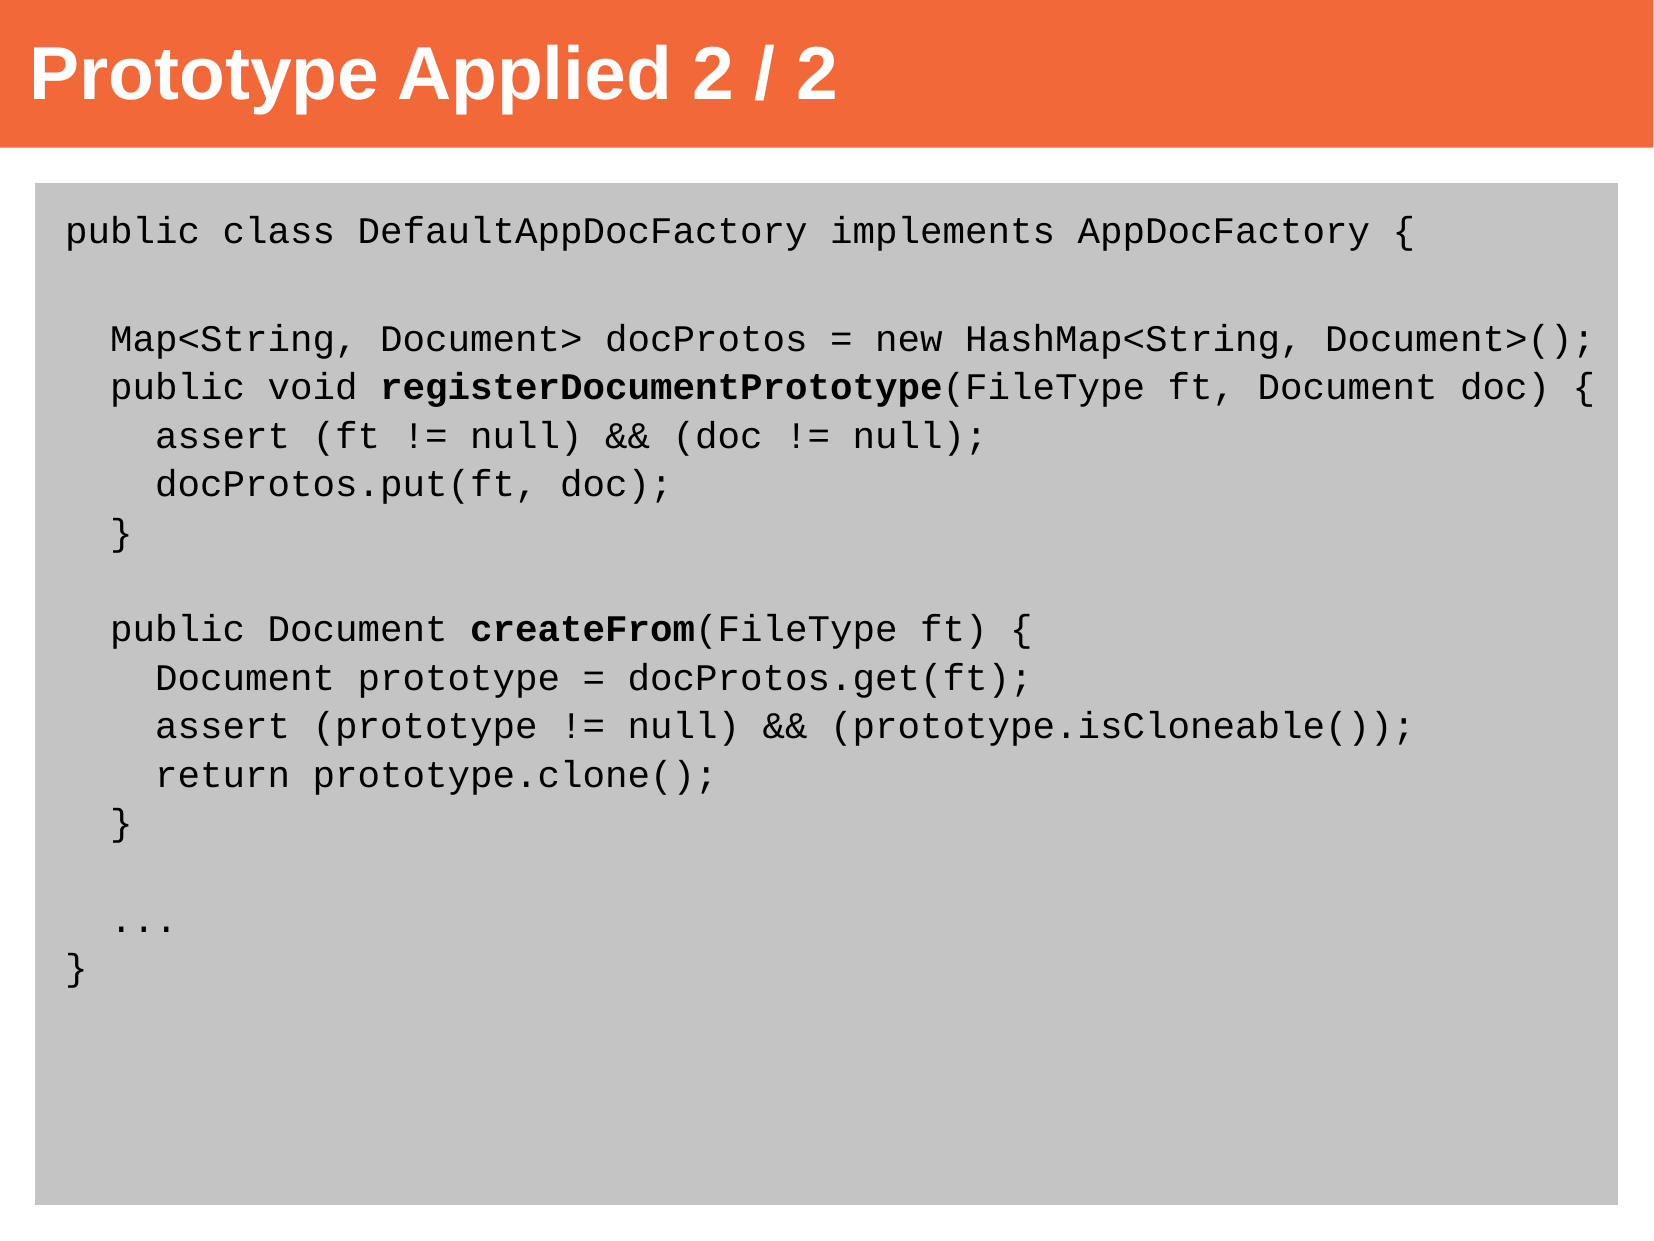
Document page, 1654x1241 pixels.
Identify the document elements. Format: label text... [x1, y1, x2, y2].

list public class DefaultAppDocFactory implements AppDocFactory { Map<String, Document> docProtos = new HashMap<String, Document>(); public void registerDocumentPrototype(FileType ft, Document doc) { assert (ft != null) && (doc != null); docProtos.put(ft, doc); } public Document createFrom(FileType ft) { Document prototype = docProtos.get(ft); assert (prototype != null) && (prototype.isCloneable()); return prototype.clone(); } ... } [29, 177, 1625, 1211]
title Prototype Applied 2 / 2 [0, 0, 1654, 148]
